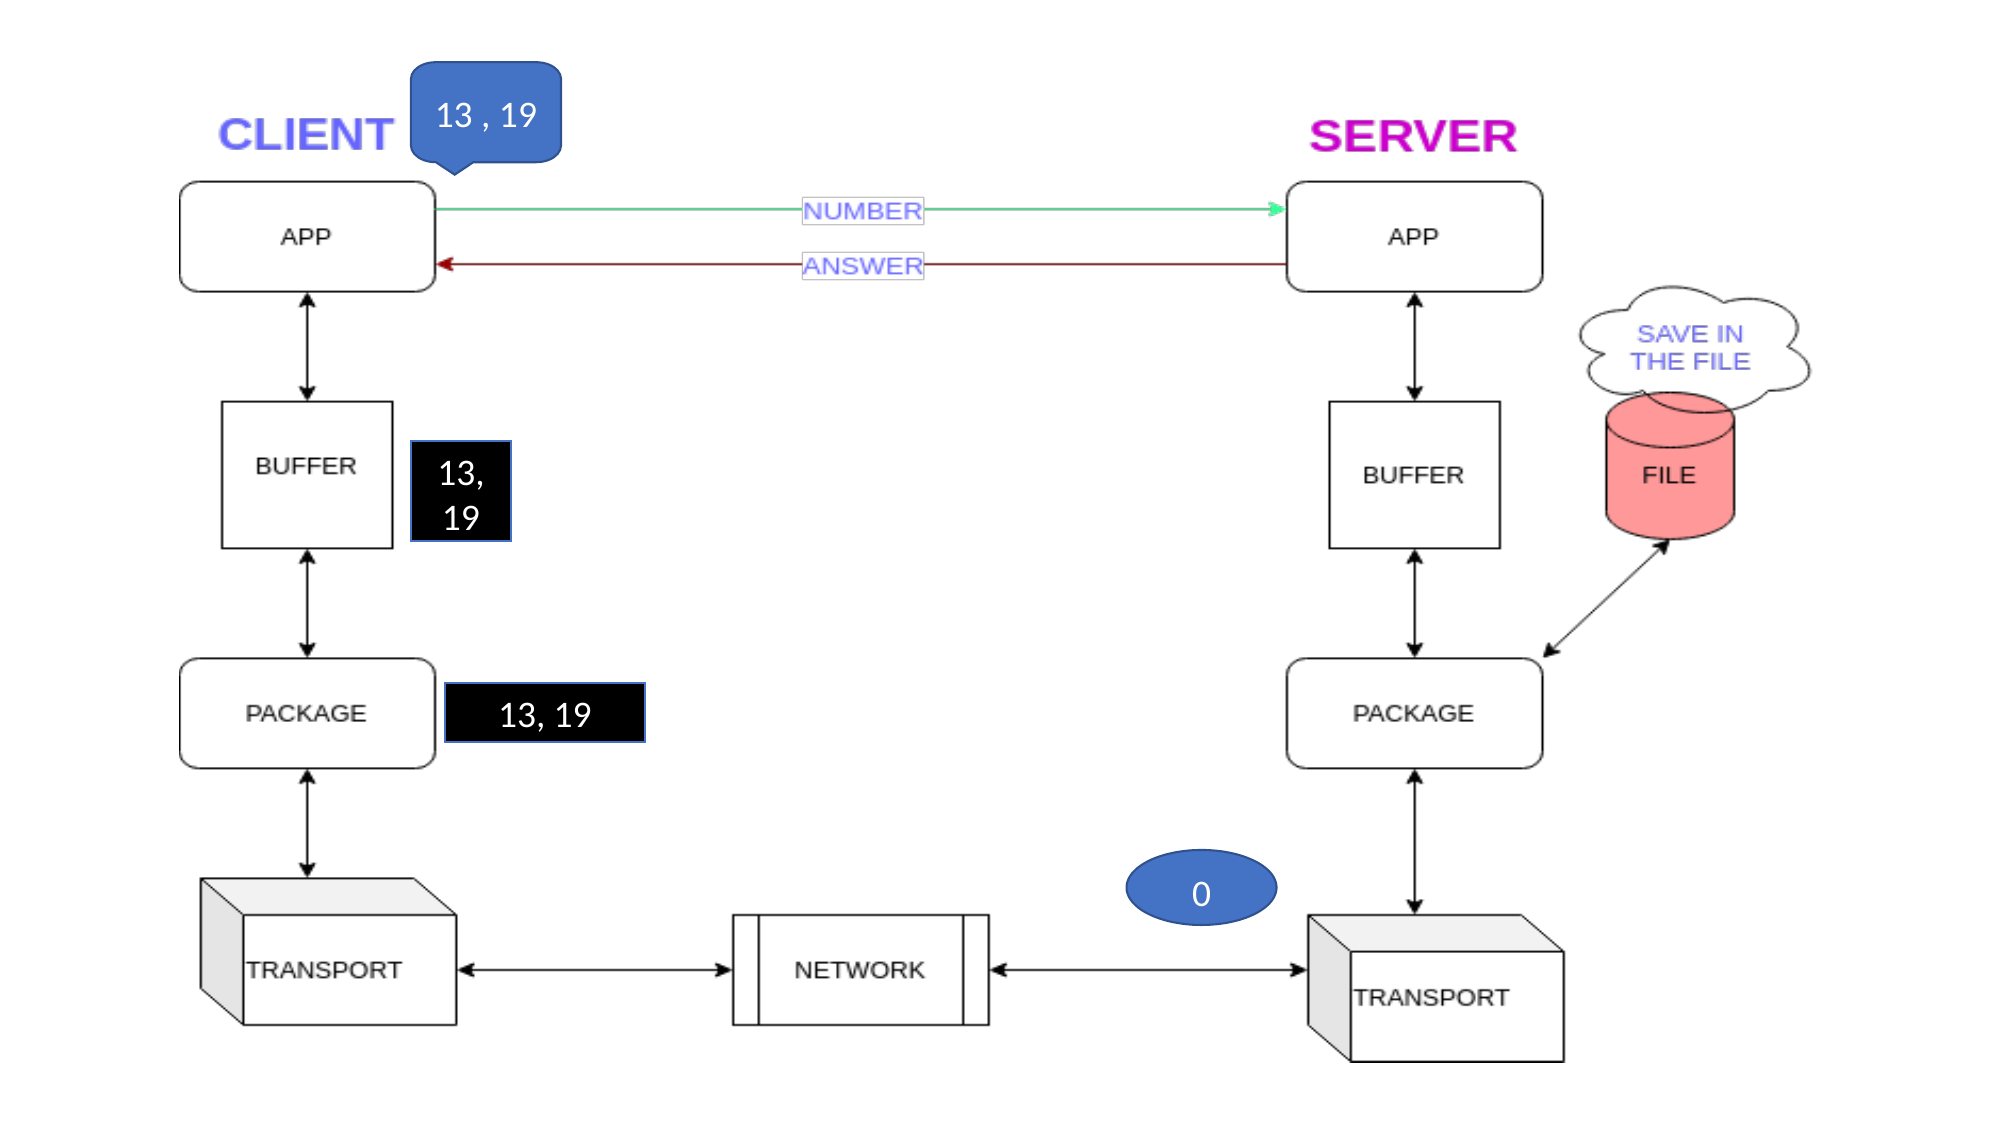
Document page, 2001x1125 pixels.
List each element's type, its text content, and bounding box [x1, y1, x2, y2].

picture [179, 62, 1821, 1063]
text_box 13, 19 [445, 683, 645, 742]
text_box 0 [1126, 849, 1277, 925]
text_box 13 , 19 [410, 62, 562, 175]
text_box 13, 19 [411, 441, 511, 541]
